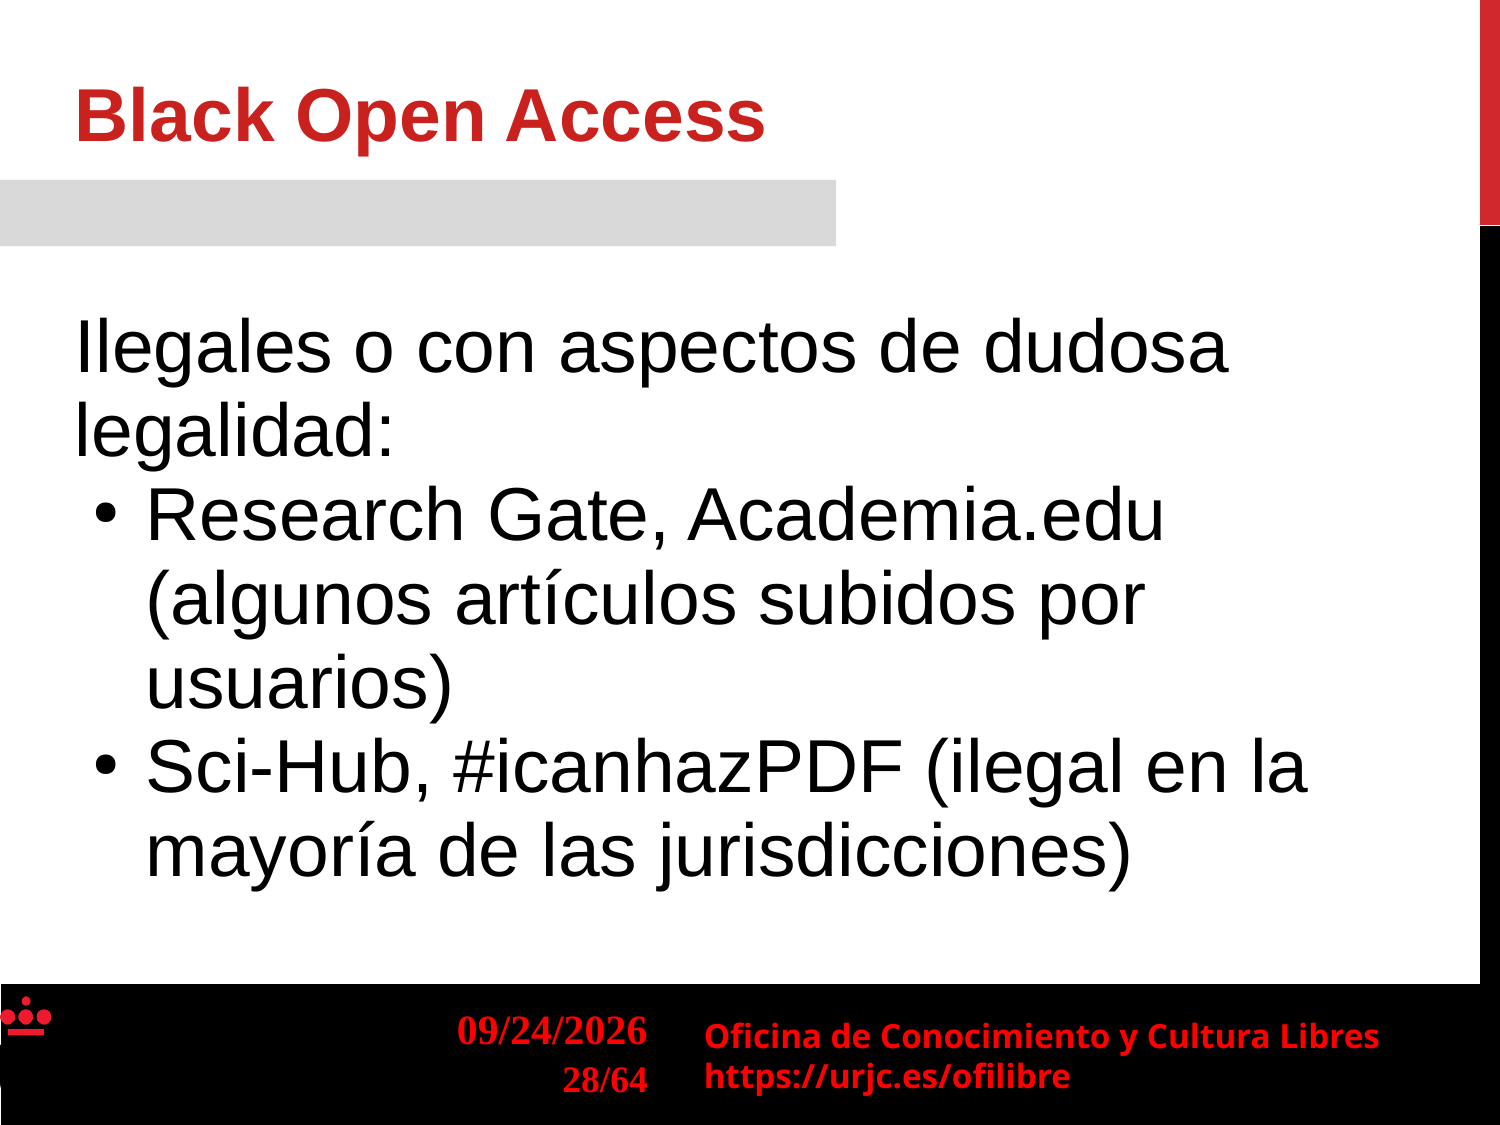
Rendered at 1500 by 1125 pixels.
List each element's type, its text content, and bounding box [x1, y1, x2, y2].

text_box Black Open Access [60, 66, 991, 249]
text_box Ilegales o con aspectos de dudosa legalidad: Research Gate, Academia.edu (algunos artículos subidos por usuarios) Sci-Hub, #icanhazPDF (ilegal en la mayoría de las jurisdicciones) [60, 297, 1463, 901]
title [75, 15, 1425, 172]
